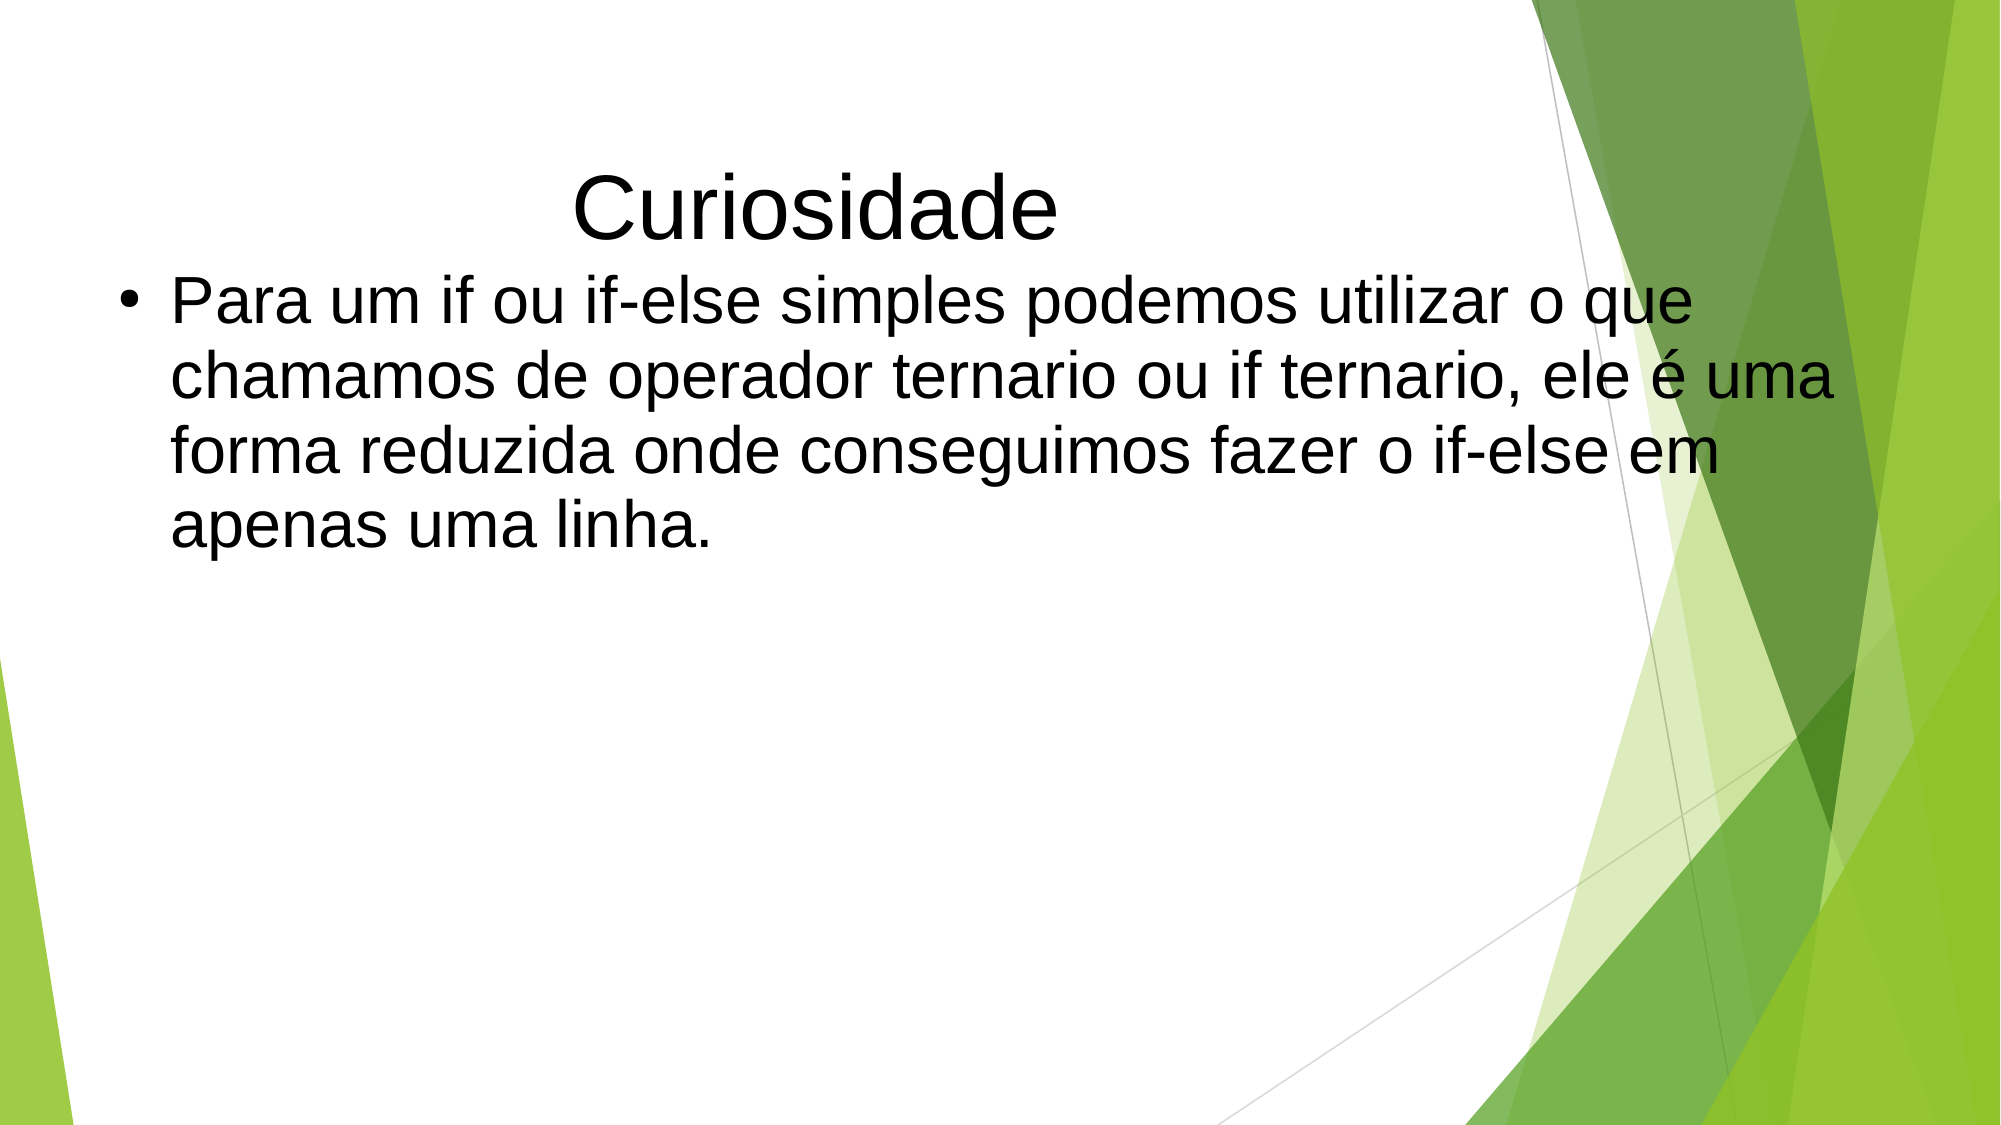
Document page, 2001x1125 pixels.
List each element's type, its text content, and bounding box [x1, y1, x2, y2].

list Para um if ou if-else simples podemos utilizar o que chamamos de operador ternario ou if ternario, ele é uma forma reduzida onde conseguimos fazer o if-else em apenas uma linha. [99, 263, 1900, 916]
title Curiosidade [111, 99, 1522, 263]
